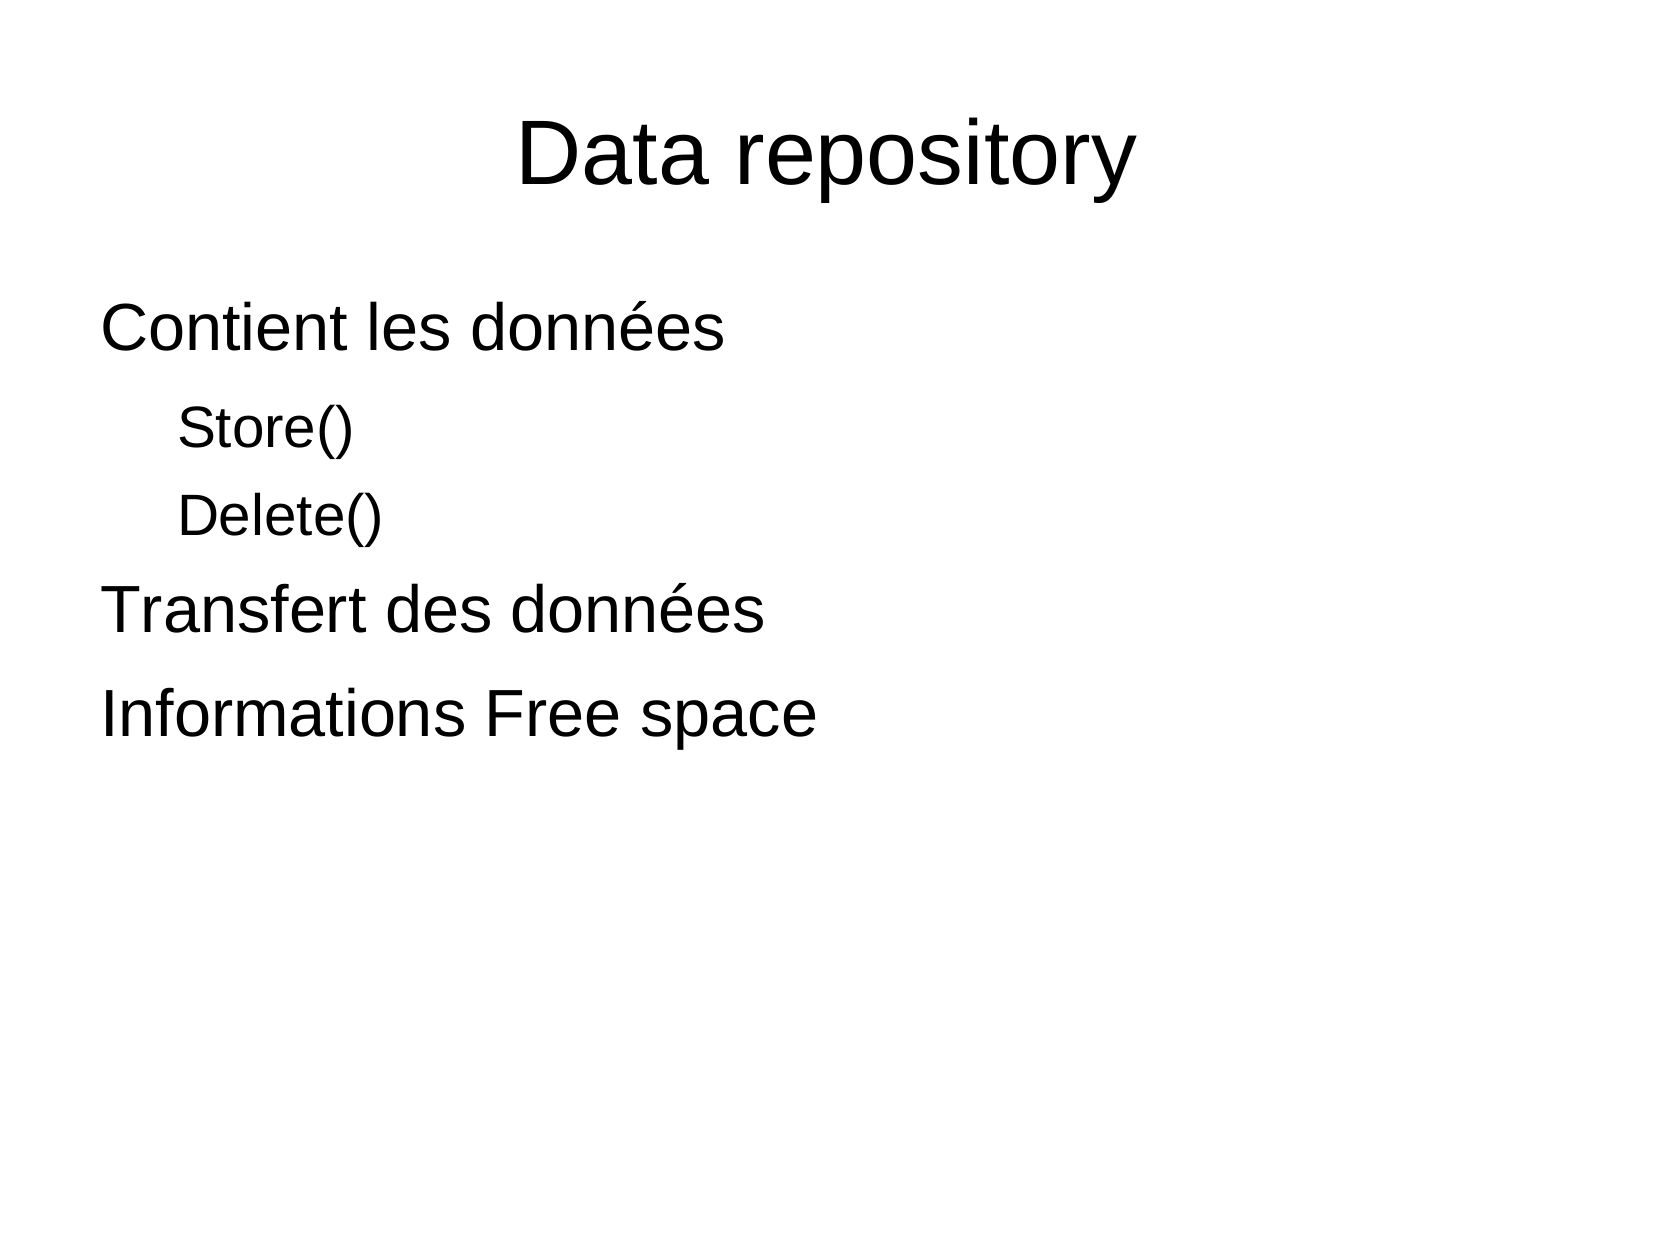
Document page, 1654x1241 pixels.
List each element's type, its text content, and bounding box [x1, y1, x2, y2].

list Contient les données Store() Delete() Transfert des données Informations Free space [82, 290, 1571, 1109]
title Data repository [82, 49, 1571, 257]
